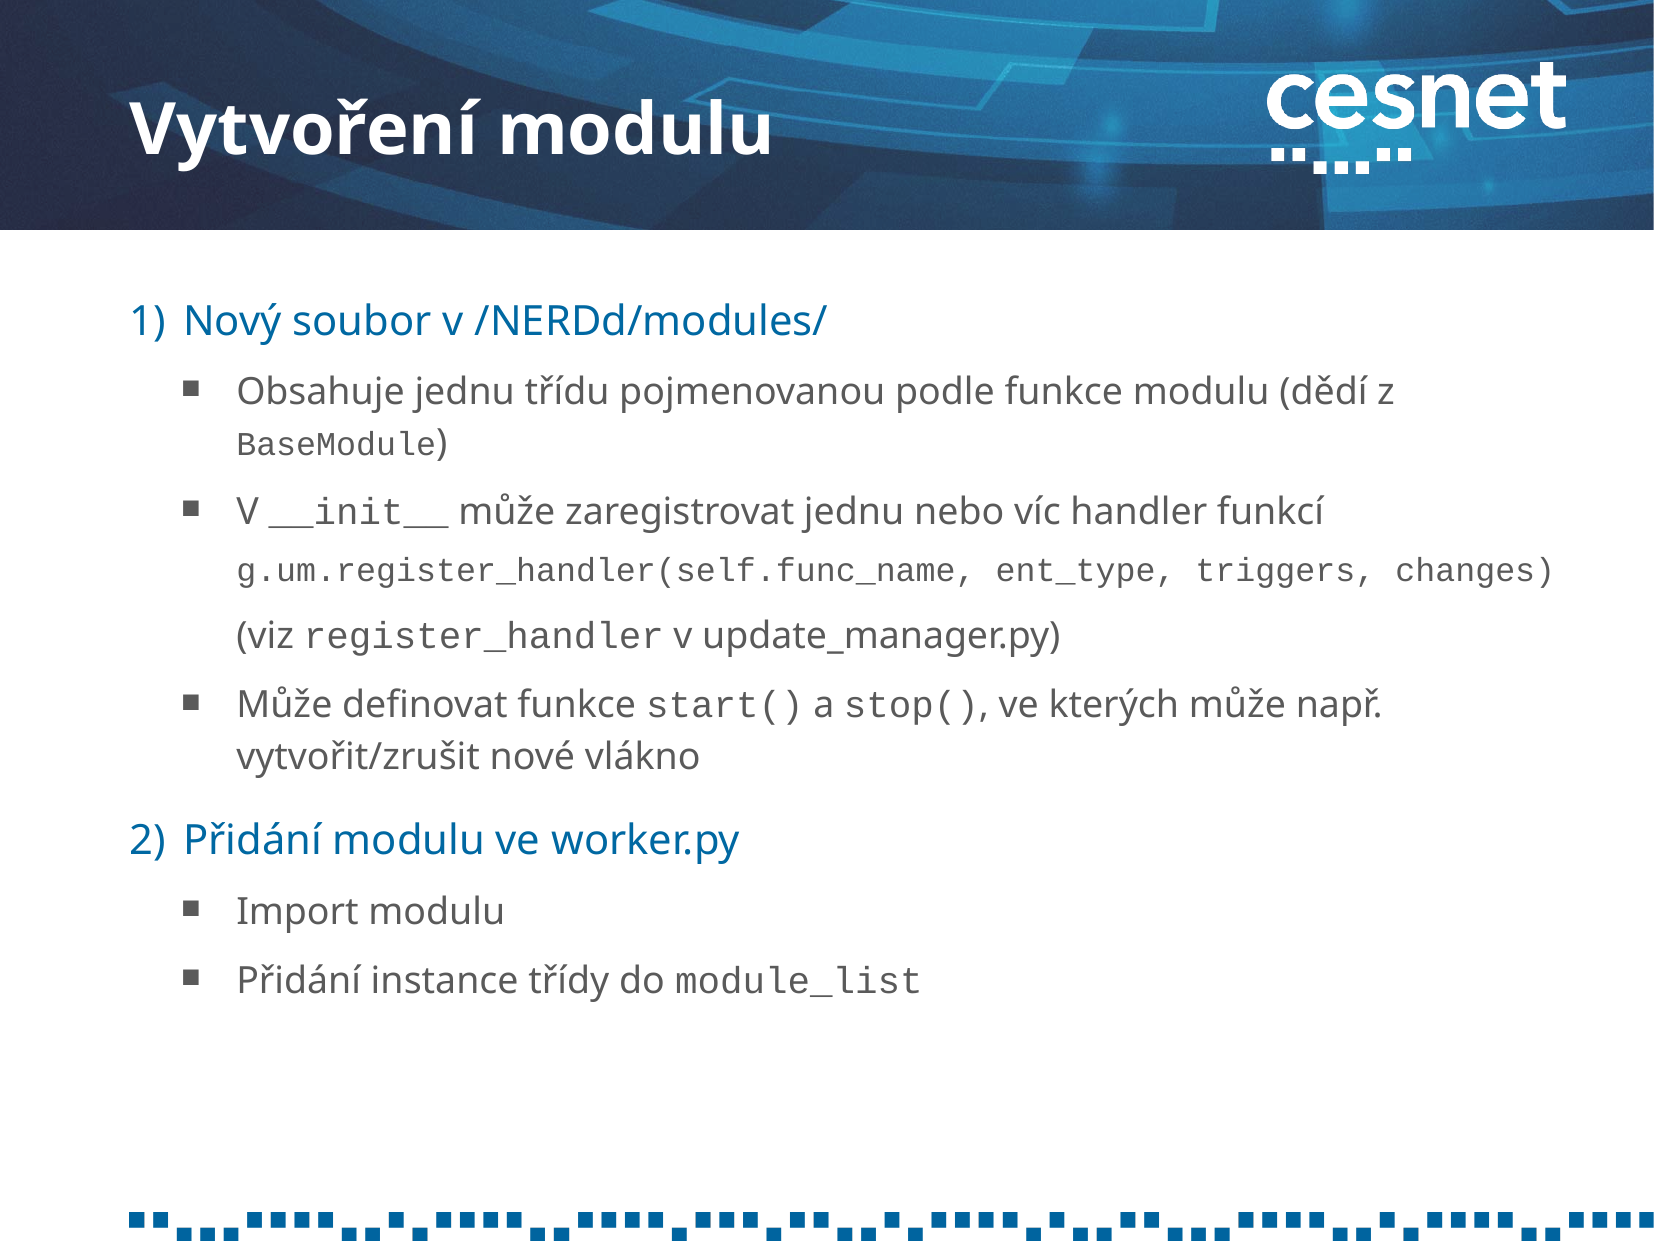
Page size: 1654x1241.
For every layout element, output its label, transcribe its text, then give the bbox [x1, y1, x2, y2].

list Nový soubor v /NERDd/modules/ Obsahuje jednu třídu pojmenovanou podle funkce modulu (dědí z BaseModule) V __init__ může zaregistrovat jednu nebo víc handler funkcí g.um.register_handler(self.func_name, ent_type, triggers, changes) (viz register_handler v update_manager.py) Může definovat funkce start() a stop(), ve kterých může např. vytvořit/zrušit nové vlákno Přidání modulu ve worker.py Import modulu Přidání instance třídy do module_list [129, 290, 1571, 1123]
picture [1266, 62, 1567, 174]
title Vytvoření modulu [129, 15, 1229, 223]
picture [129, 1212, 1654, 1241]
